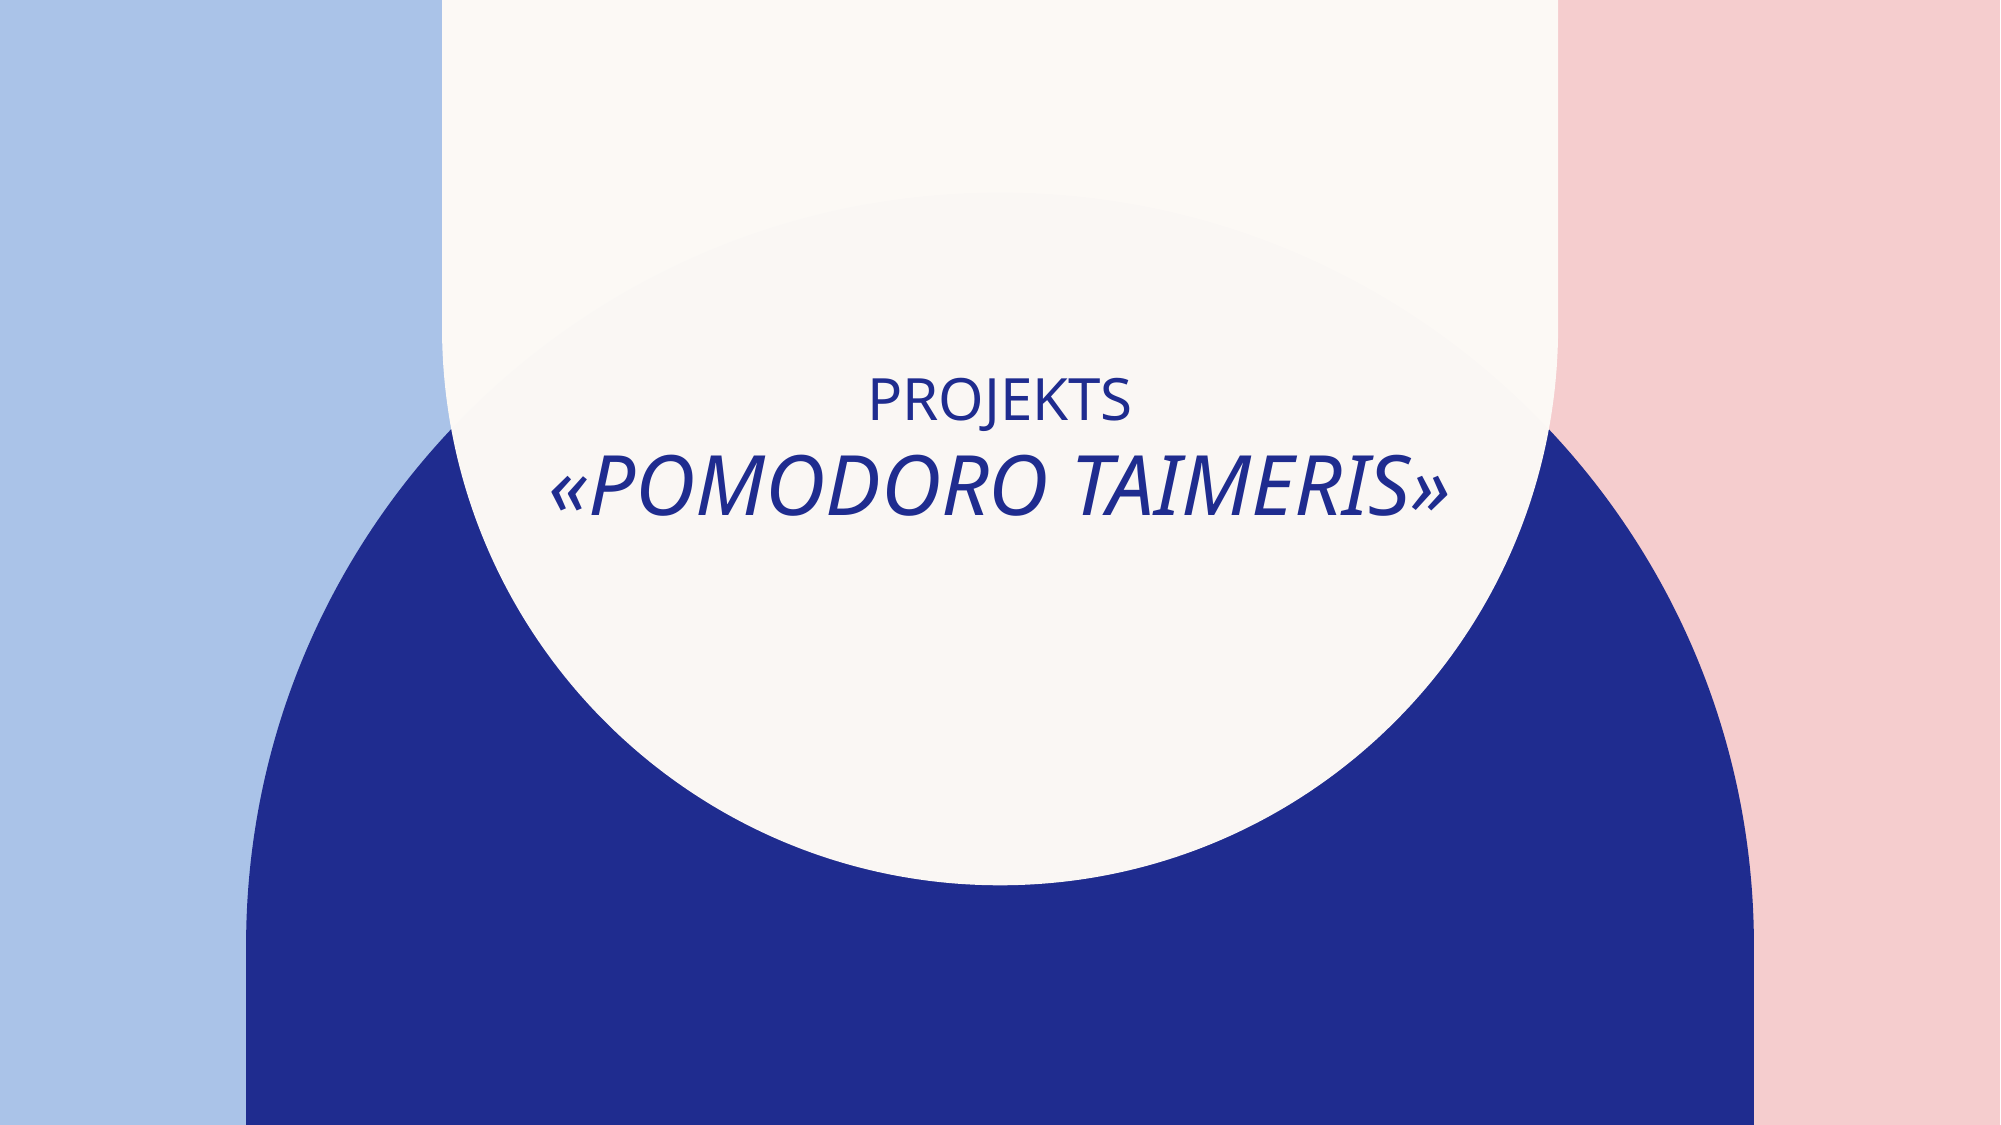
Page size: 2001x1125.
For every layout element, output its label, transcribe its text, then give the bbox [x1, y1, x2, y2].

title Projekts «Pomodoro taimeris» [475, 132, 1525, 762]
